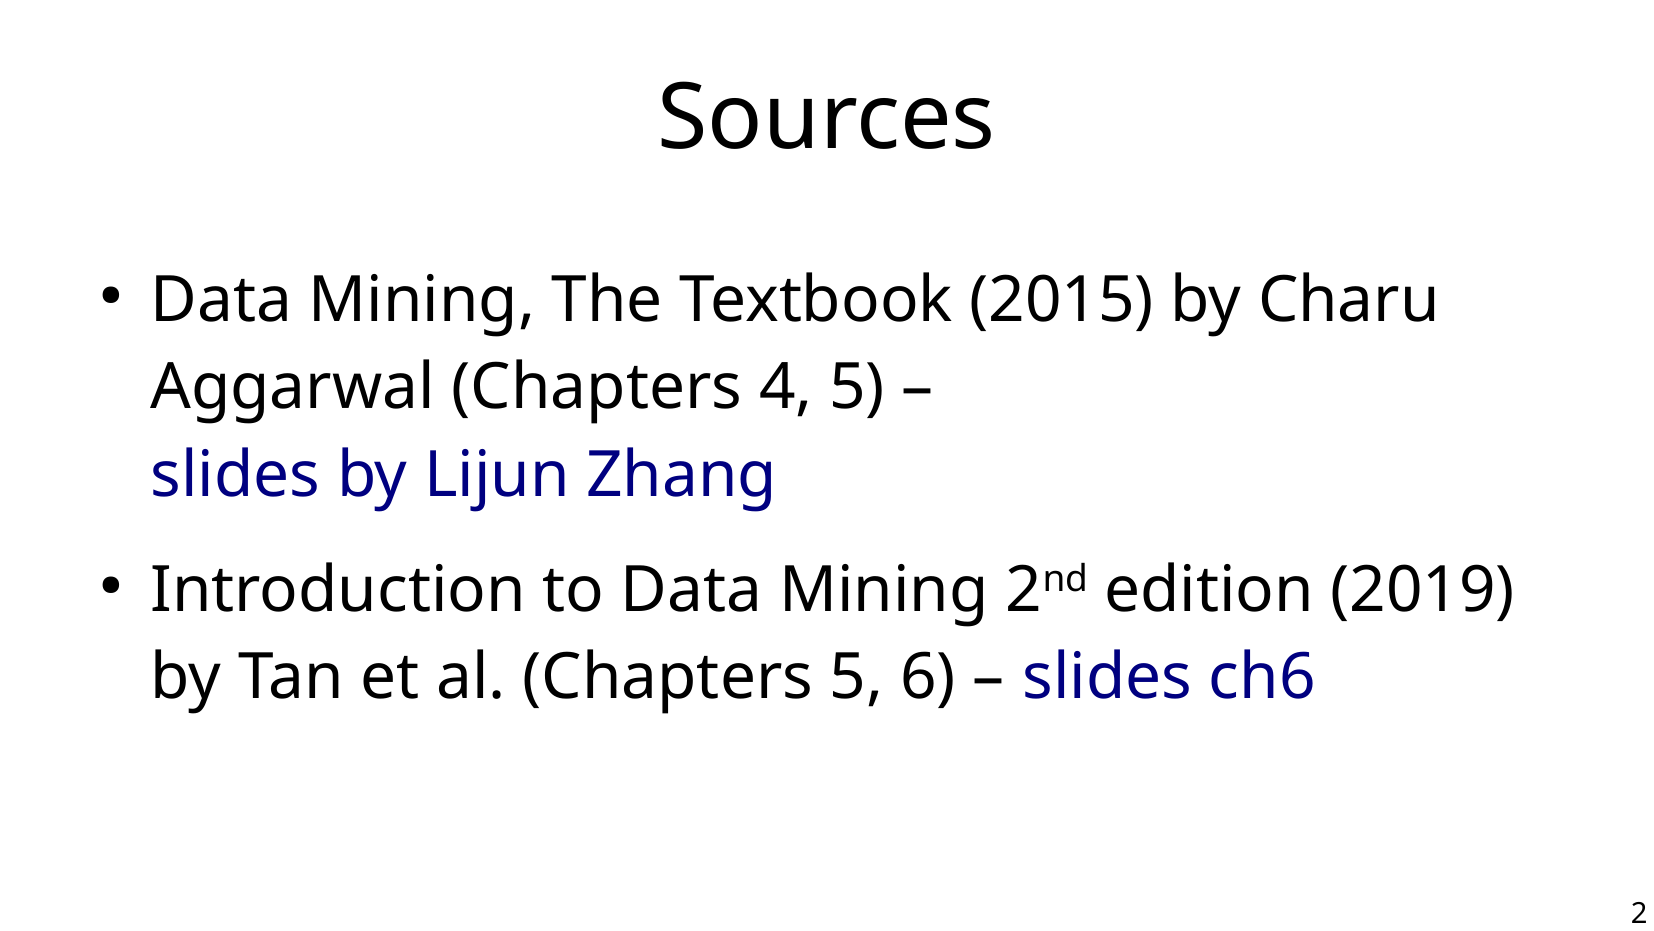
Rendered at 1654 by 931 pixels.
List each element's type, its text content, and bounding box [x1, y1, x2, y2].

title Sources [82, 1, 1571, 226]
list Data Mining, The Textbook (2015) by Charu Aggarwal (Chapters 4, 5) – slides by Lijun Zhang Introduction to Data Mining 2nd edition (2019) by Tan et al. (Chapters 5, 6) – slides ch6 [82, 253, 1571, 793]
